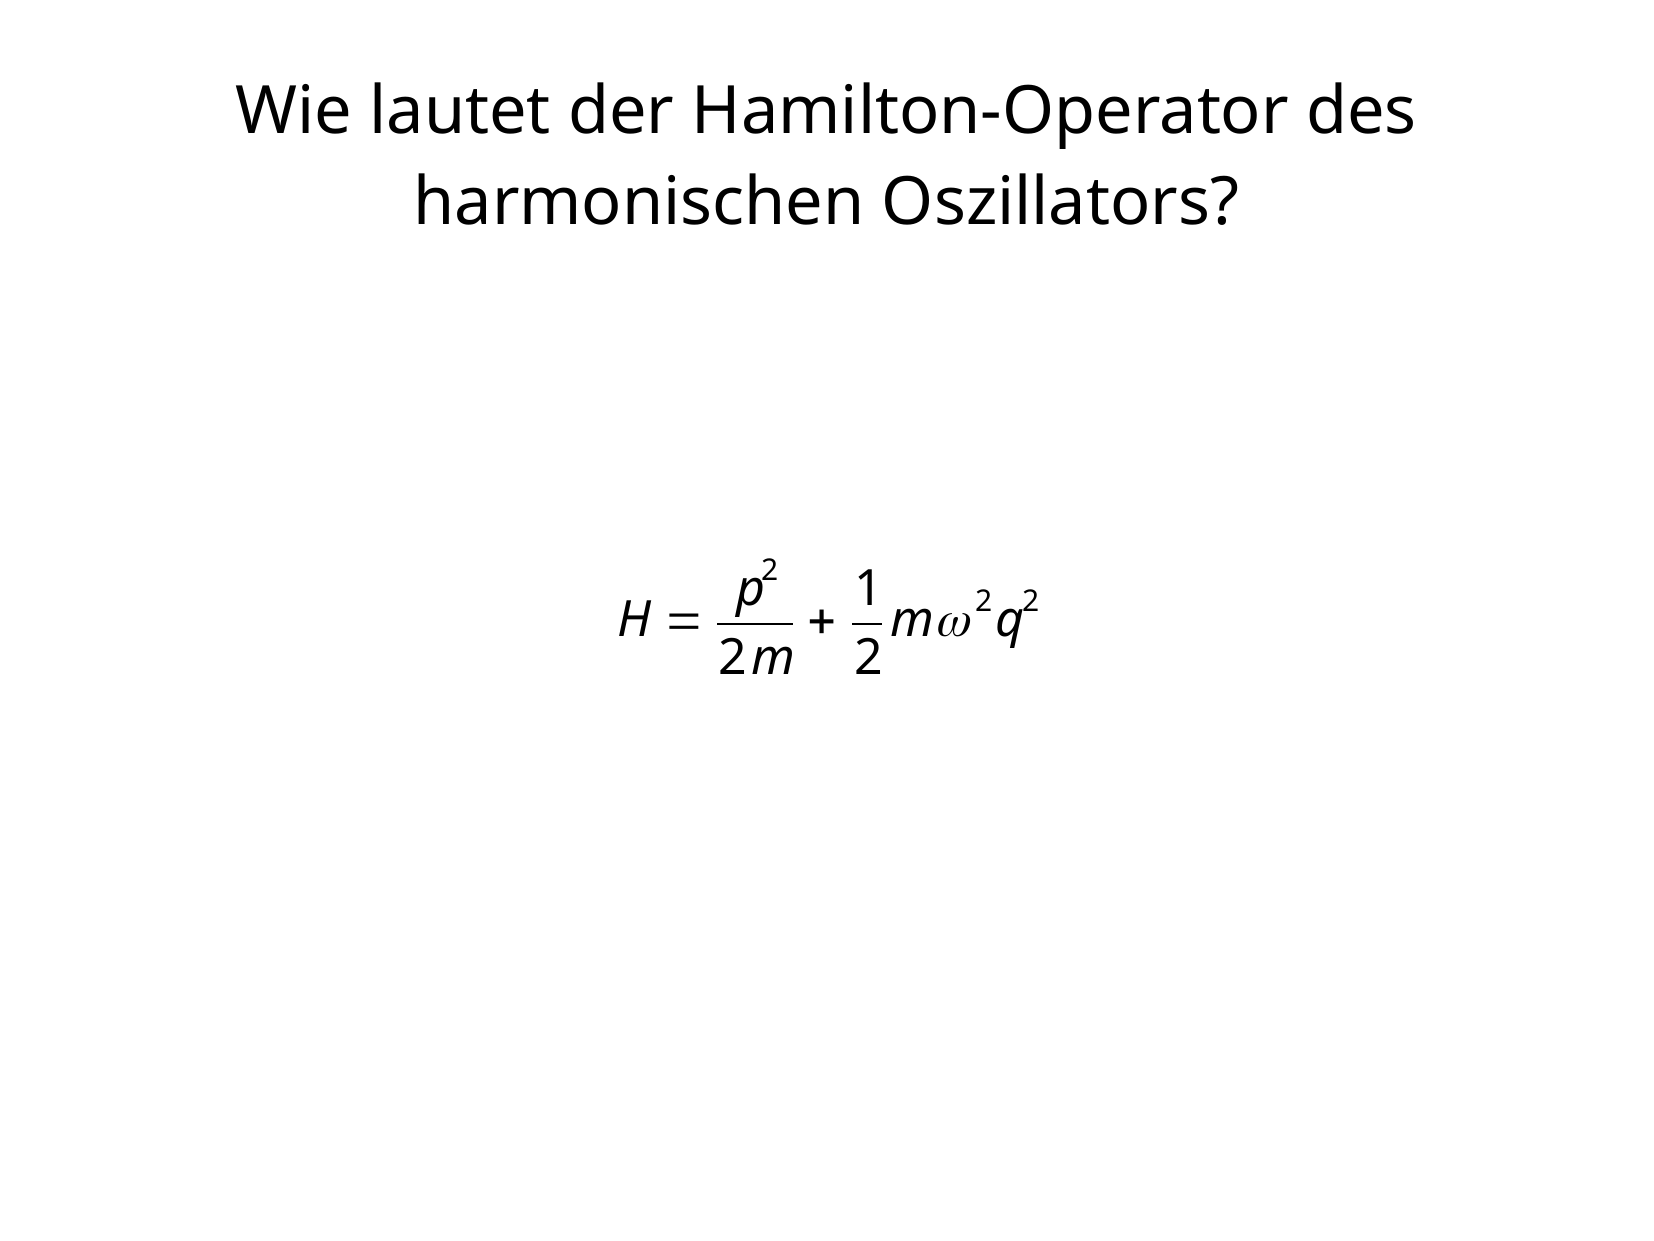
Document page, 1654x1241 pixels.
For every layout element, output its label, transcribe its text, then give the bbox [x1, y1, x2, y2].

title Wie lautet der Hamilton-Operator des harmonischen Oszillators? [82, 49, 1571, 257]
chart [611, 552, 1043, 688]
